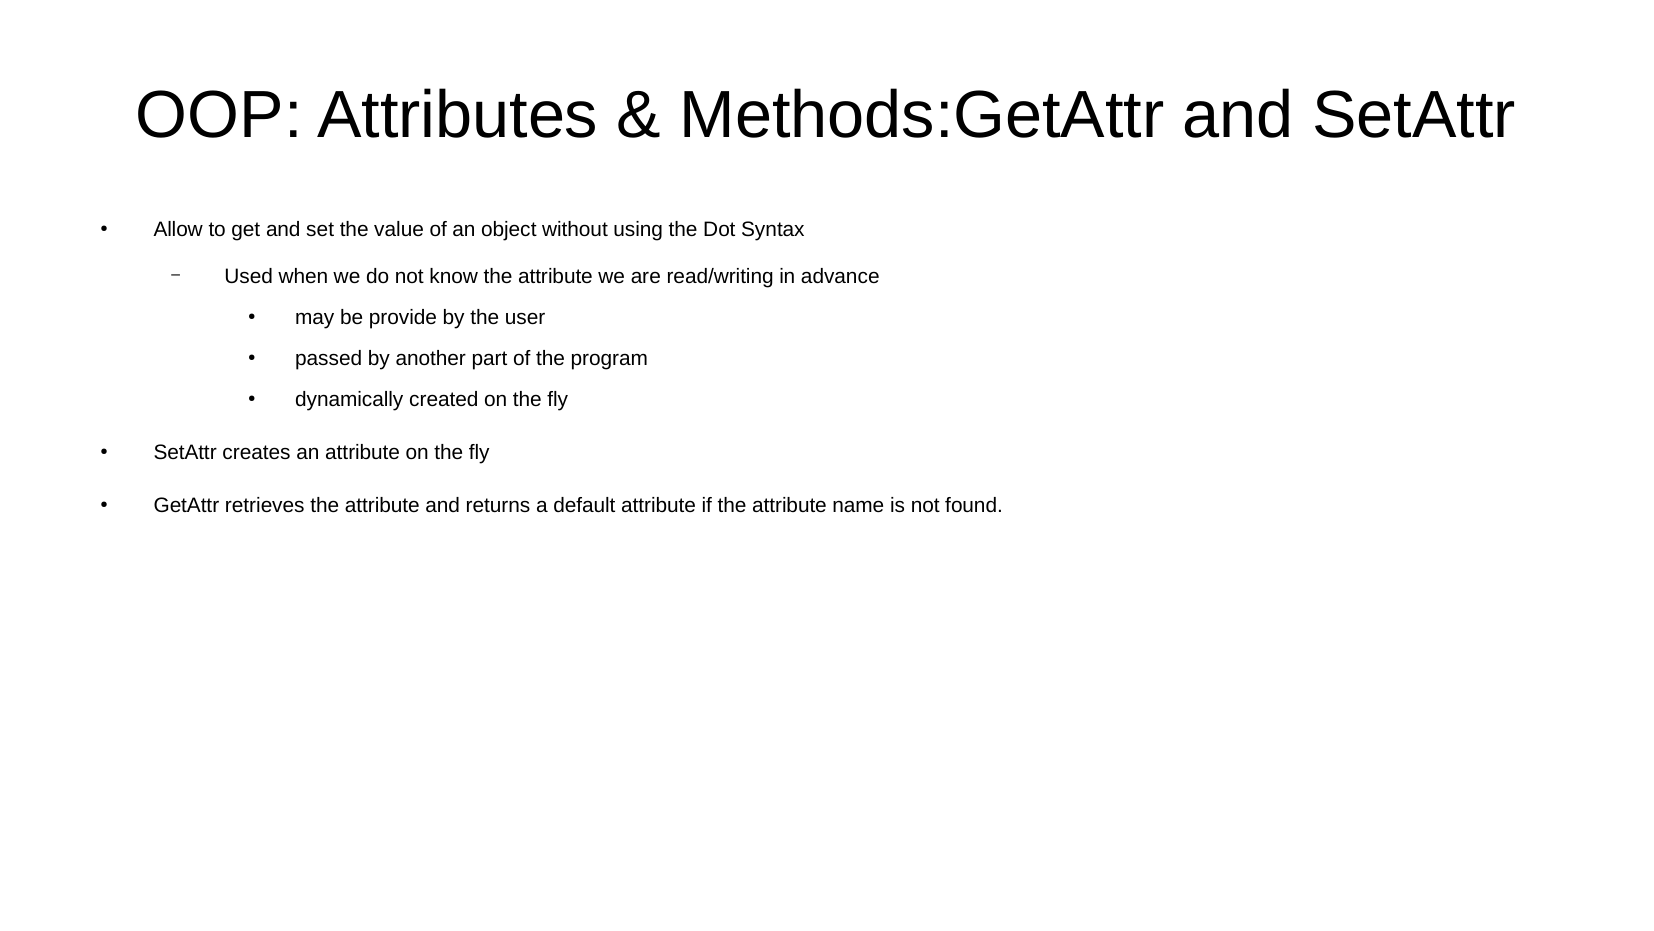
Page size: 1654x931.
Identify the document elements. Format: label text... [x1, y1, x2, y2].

title OOP: Attributes & Methods:GetAttr and SetAttr [82, 37, 1571, 165]
list Allow to get and set the value of an object without using the Dot Syntax Used when we do not know the attribute we are read/writing in advance may be provide by the user passed by another part of the program dynamically created on the fly SetAttr creates an attribute on the fly GetAttr retrieves the attribute and returns a default attribute if the attribute name is not found. [82, 165, 1571, 916]
